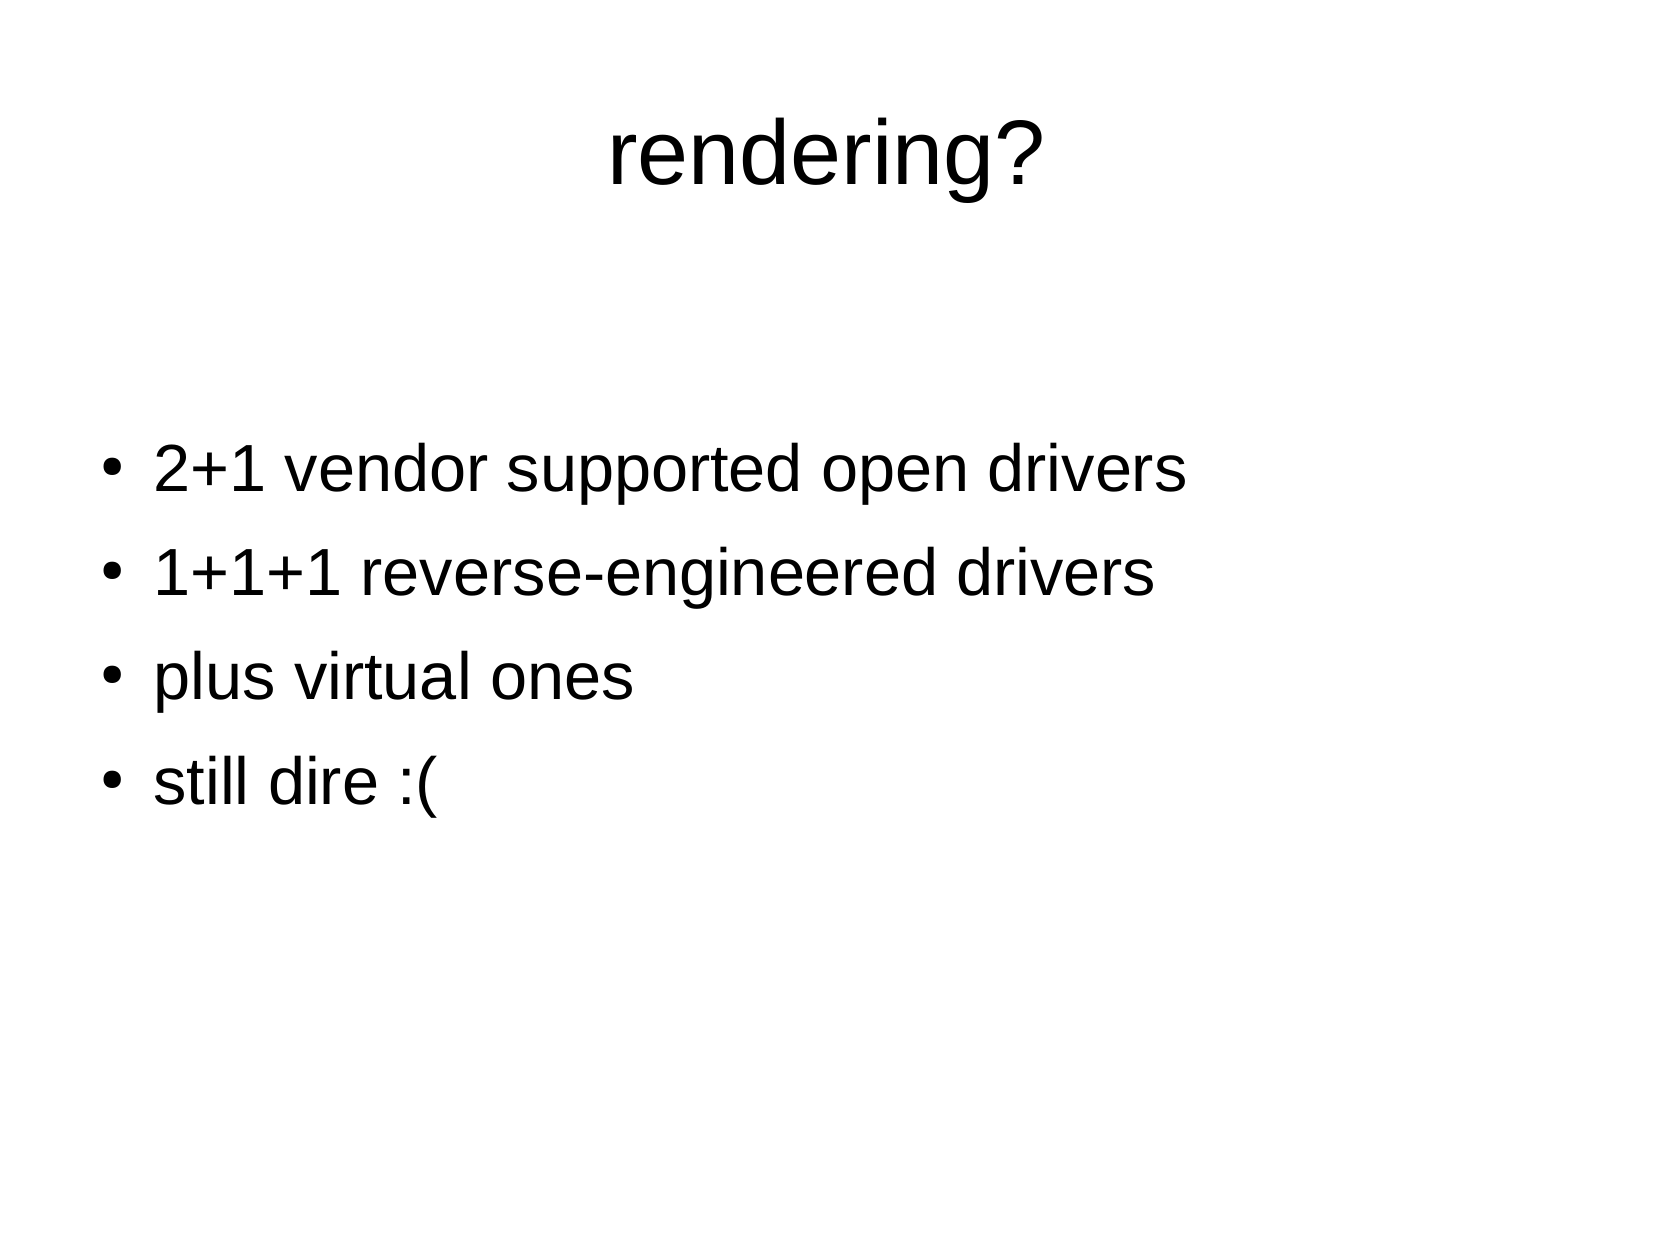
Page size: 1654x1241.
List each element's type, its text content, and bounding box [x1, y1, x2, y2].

title rendering? [82, 49, 1571, 257]
list 2+1 vendor supported open drivers 1+1+1 reverse-engineered drivers plus virtual ones still dire :( [82, 431, 1571, 1021]
